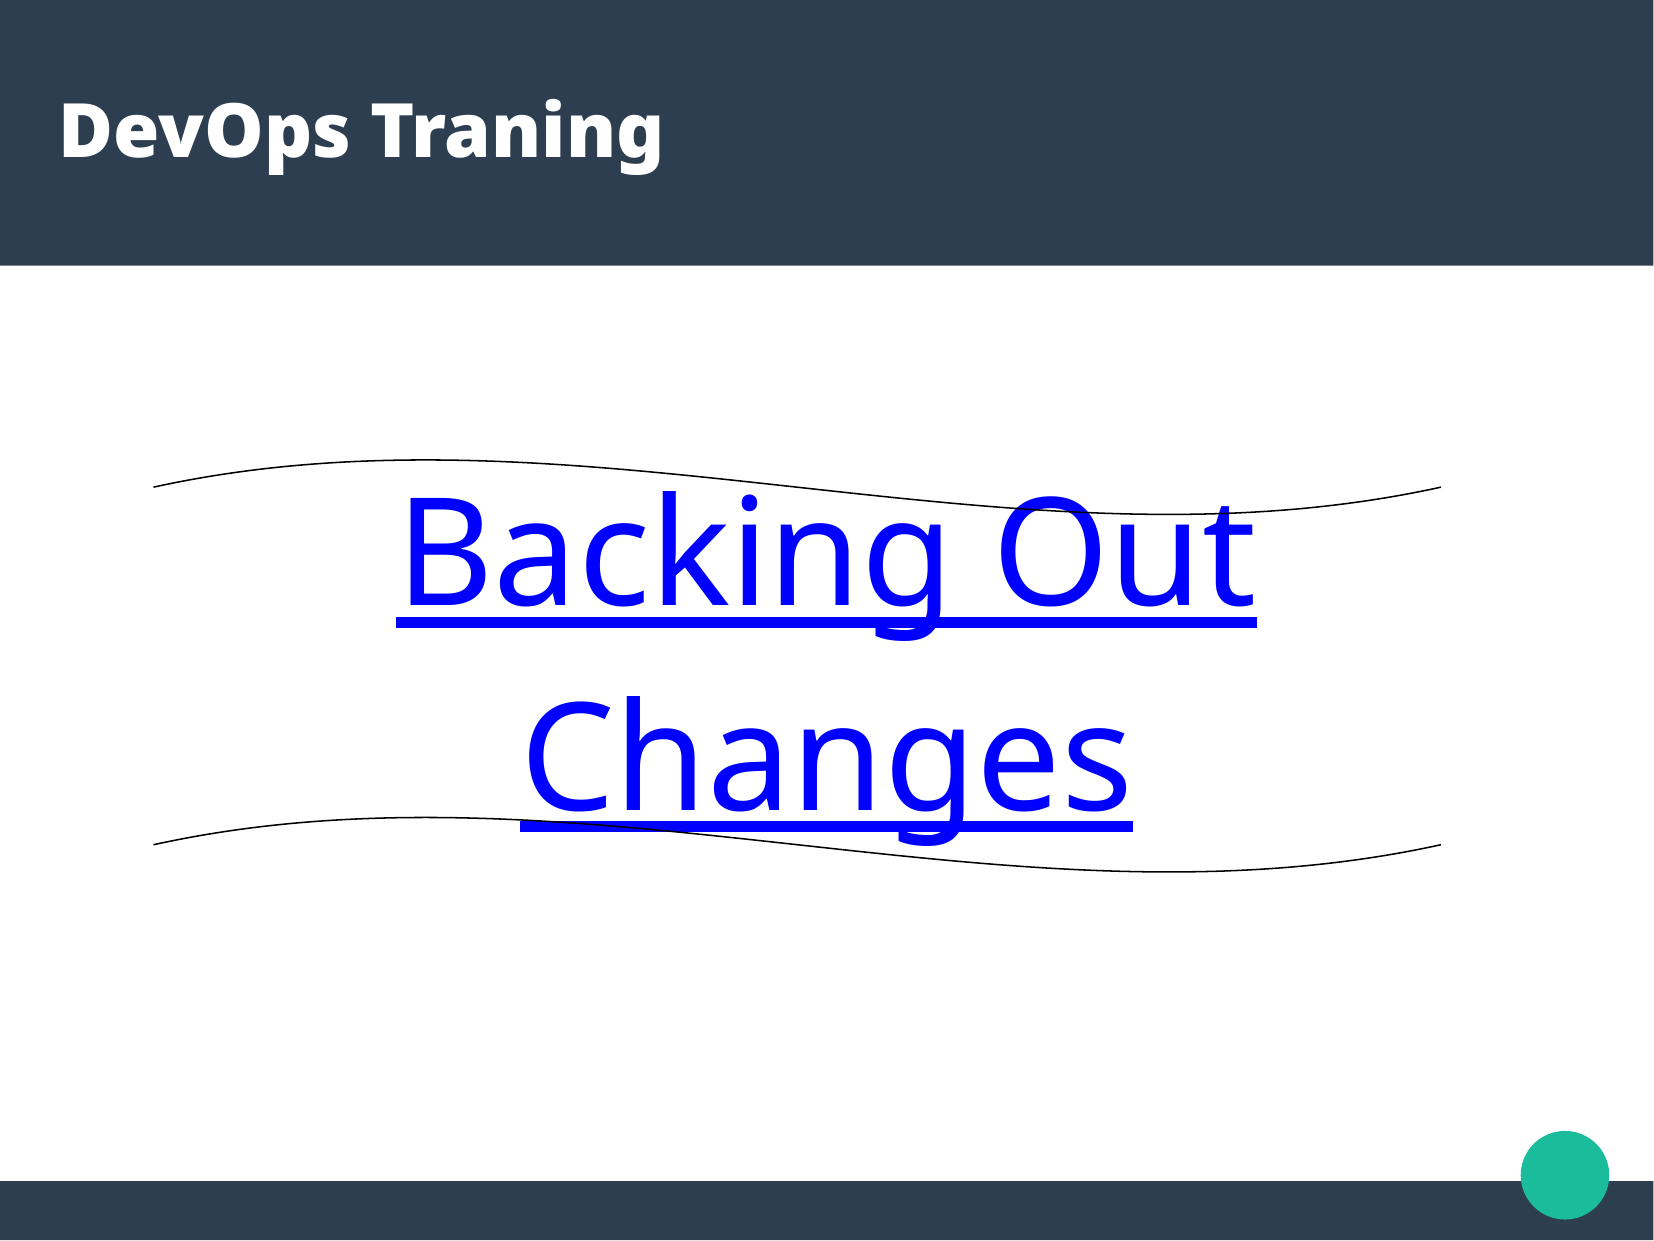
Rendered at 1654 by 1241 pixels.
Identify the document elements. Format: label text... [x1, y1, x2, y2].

subtitle Backing Out Changes [82, 290, 1571, 1010]
title DevOps Traning [59, 49, 1595, 207]
